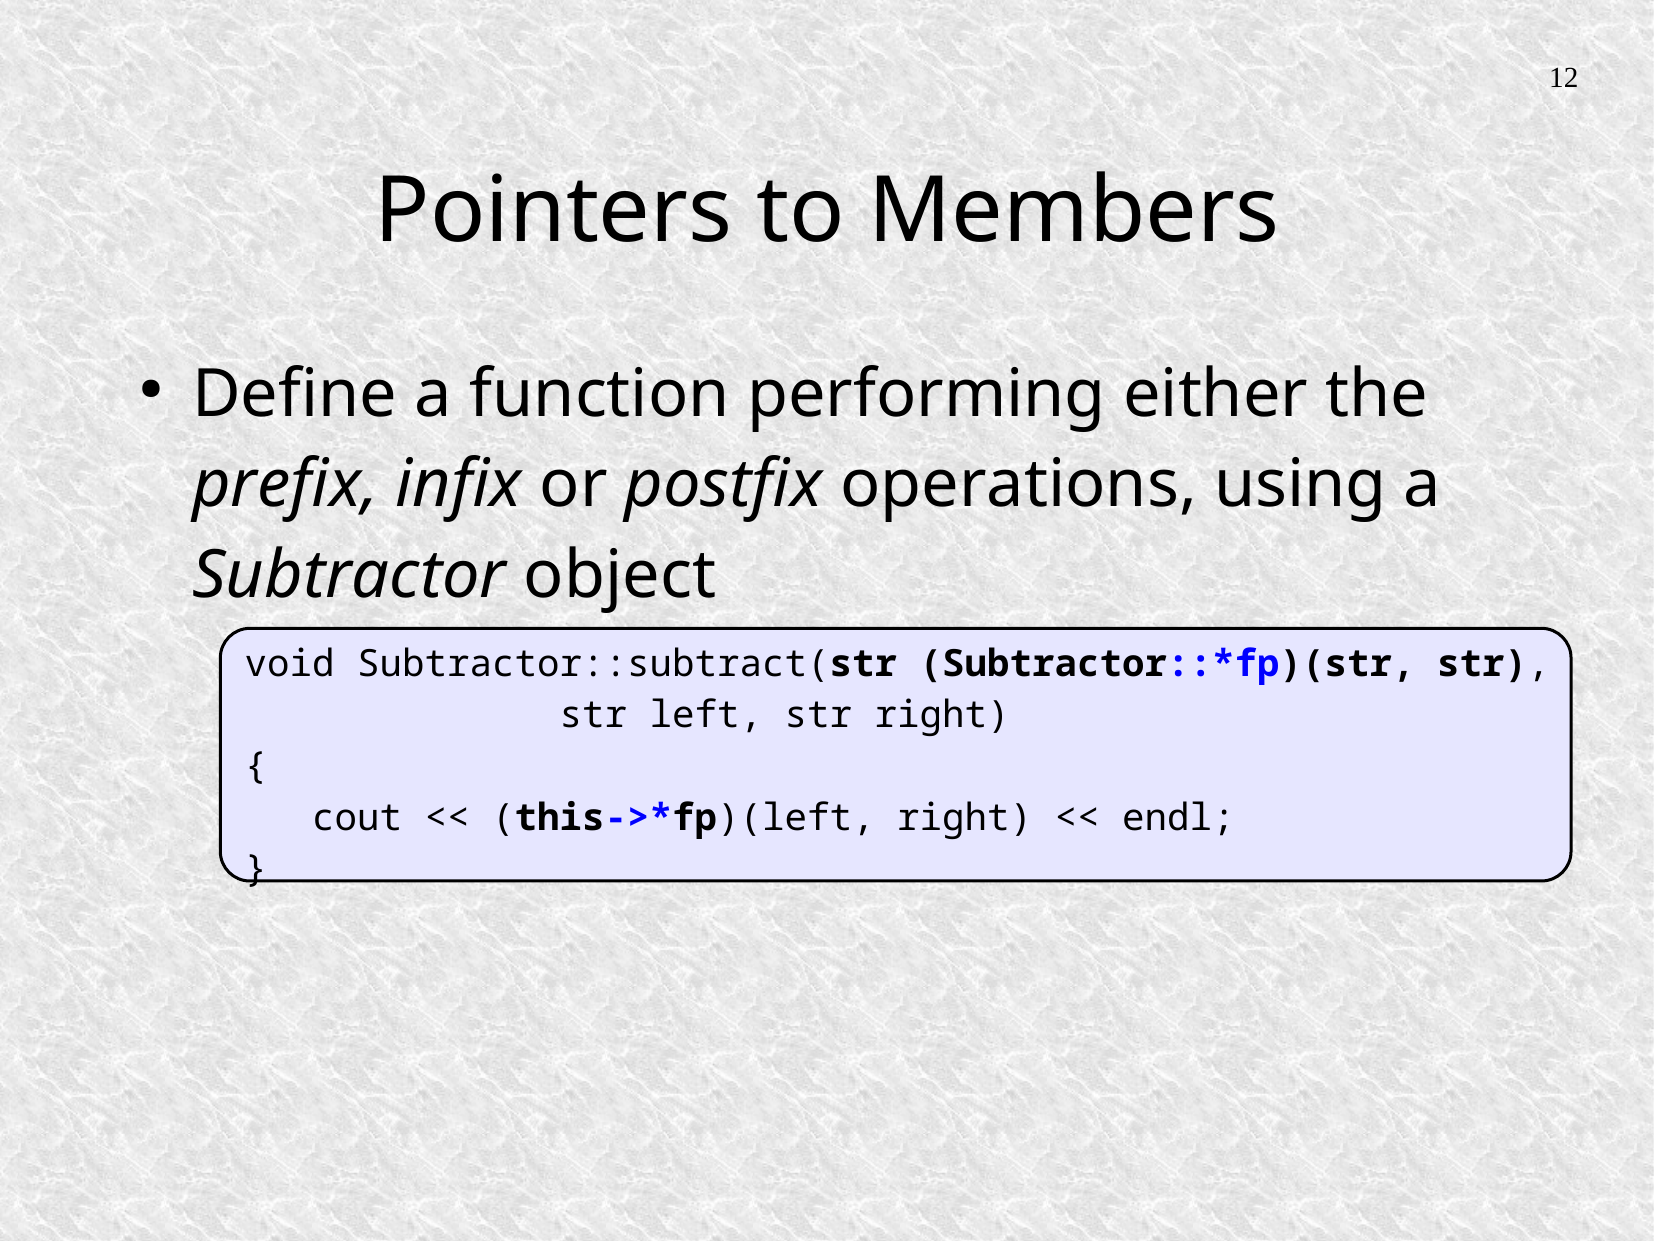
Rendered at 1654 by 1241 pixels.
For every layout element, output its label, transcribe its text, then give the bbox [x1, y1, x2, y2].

list Define a function performing either the prefix, infix or postfix operations, using a Subtractor object [121, 344, 1534, 1127]
picture [0, 0, 1654, 1241]
text_box void Subtractor::subtract(str (Subtractor::*fp)(str, str), str left, str right) { cout << (this->*fp)(left, right) << endl; } [244, 636, 1573, 899]
title Pointers to Members [121, 102, 1534, 311]
text_box [1534, 628, 1562, 636]
